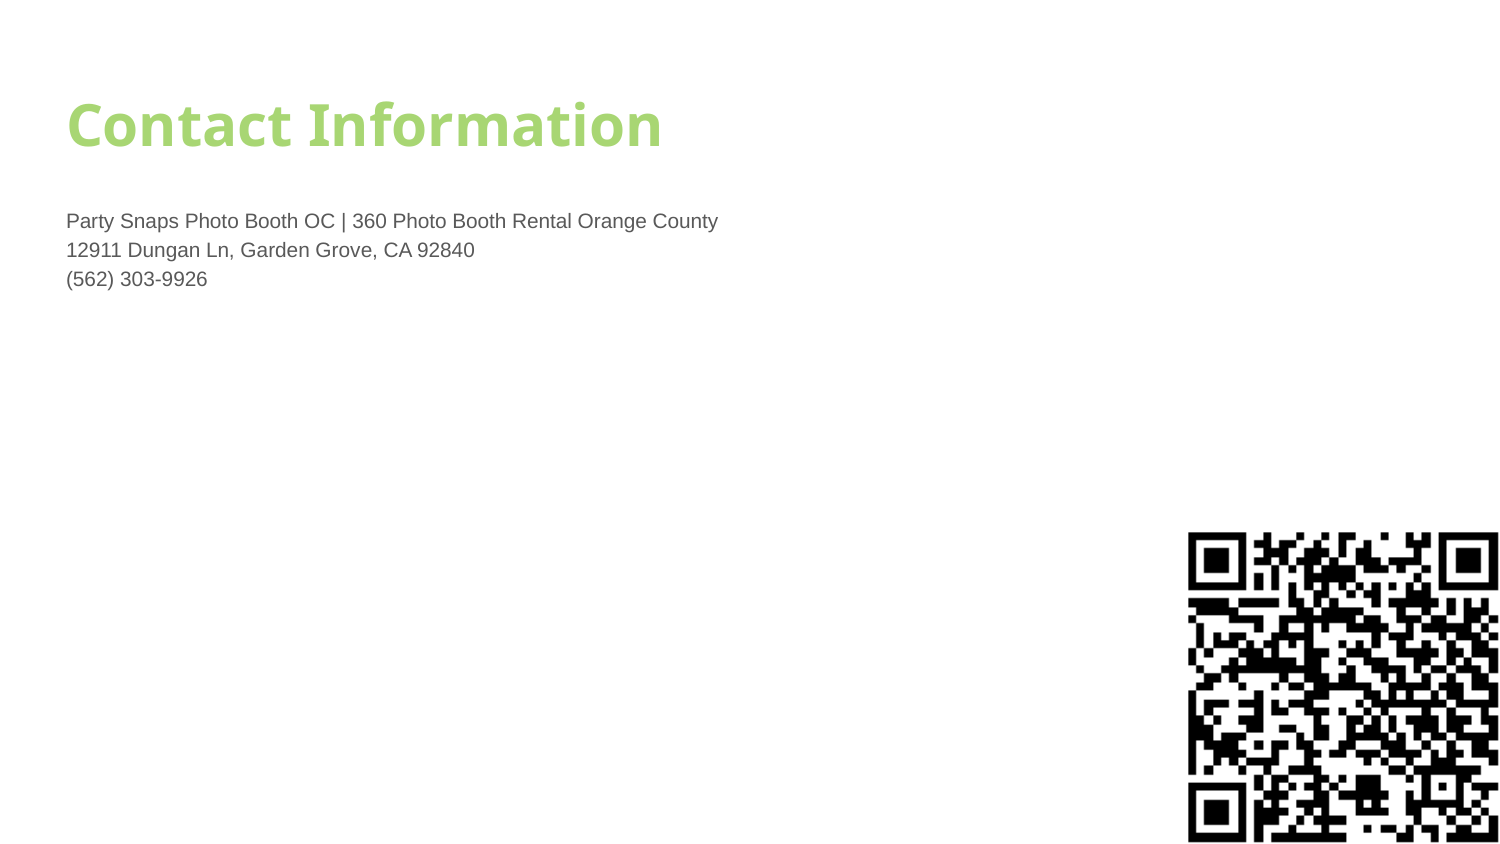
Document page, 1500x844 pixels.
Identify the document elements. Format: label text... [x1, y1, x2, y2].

list Party Snaps Photo Booth OC | 360 Photo Booth Rental Orange County 12911 Dungan Ln, Garden Grove, CA 92840 (562) 303-9926 [51, 189, 1449, 750]
picture [1187, 531, 1500, 844]
title Contact Information [51, 72, 1449, 167]
